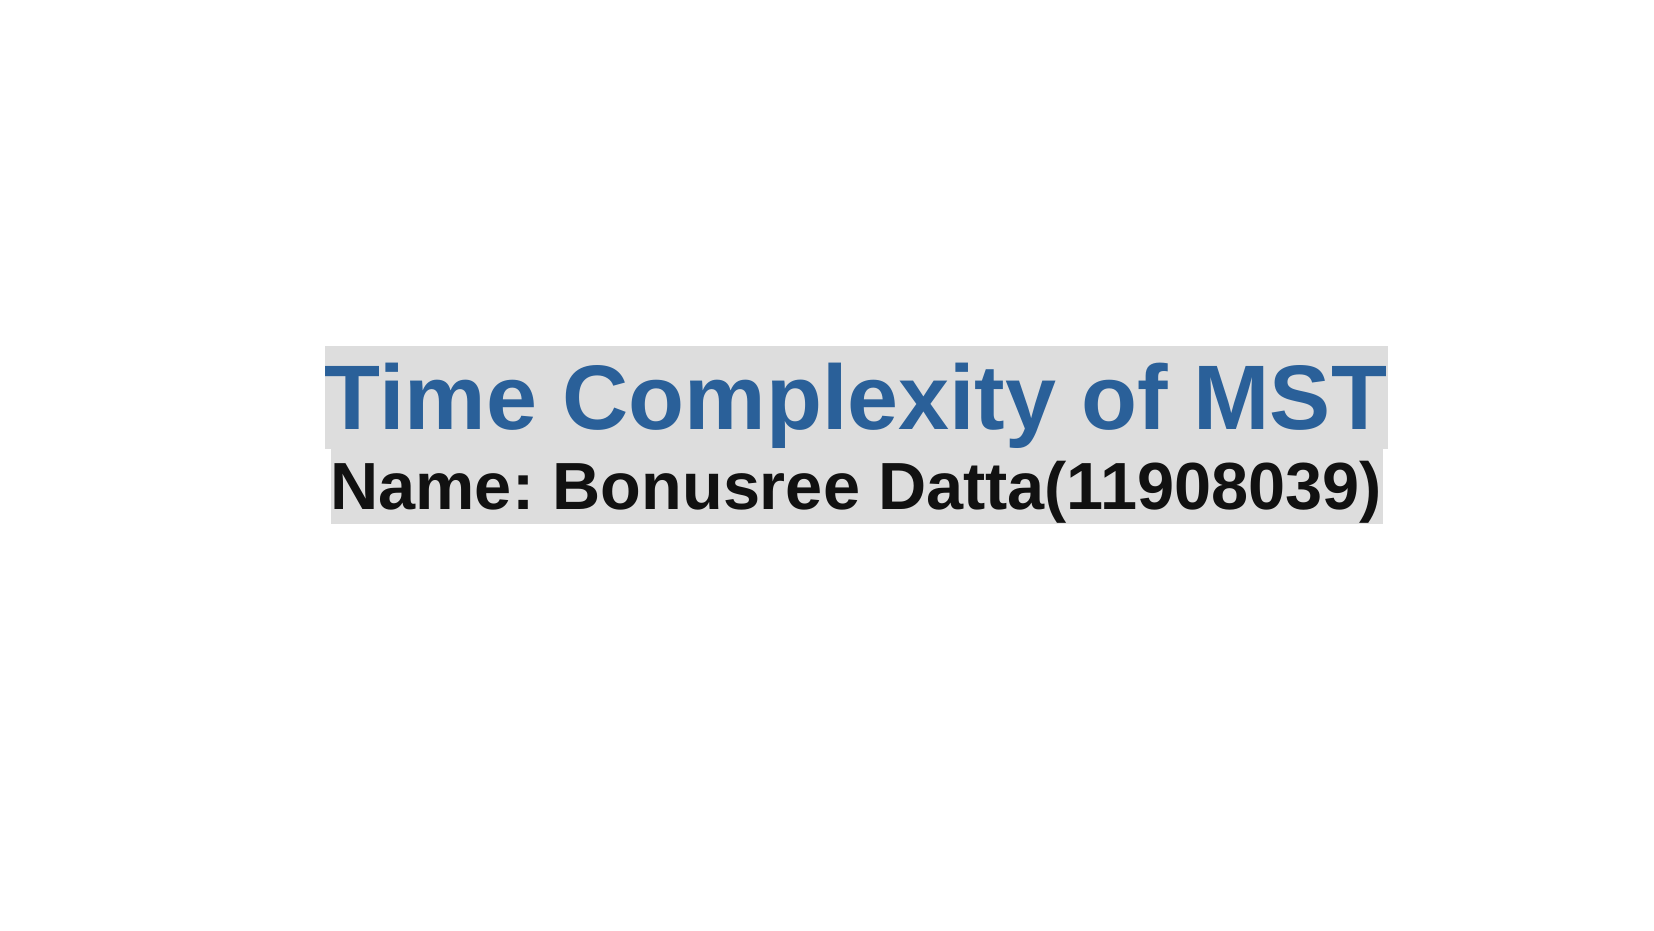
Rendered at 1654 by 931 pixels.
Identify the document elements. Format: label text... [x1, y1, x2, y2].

subtitle Time Complexity of MST Name: Bonusree Datta(11908039) [112, 75, 1601, 795]
